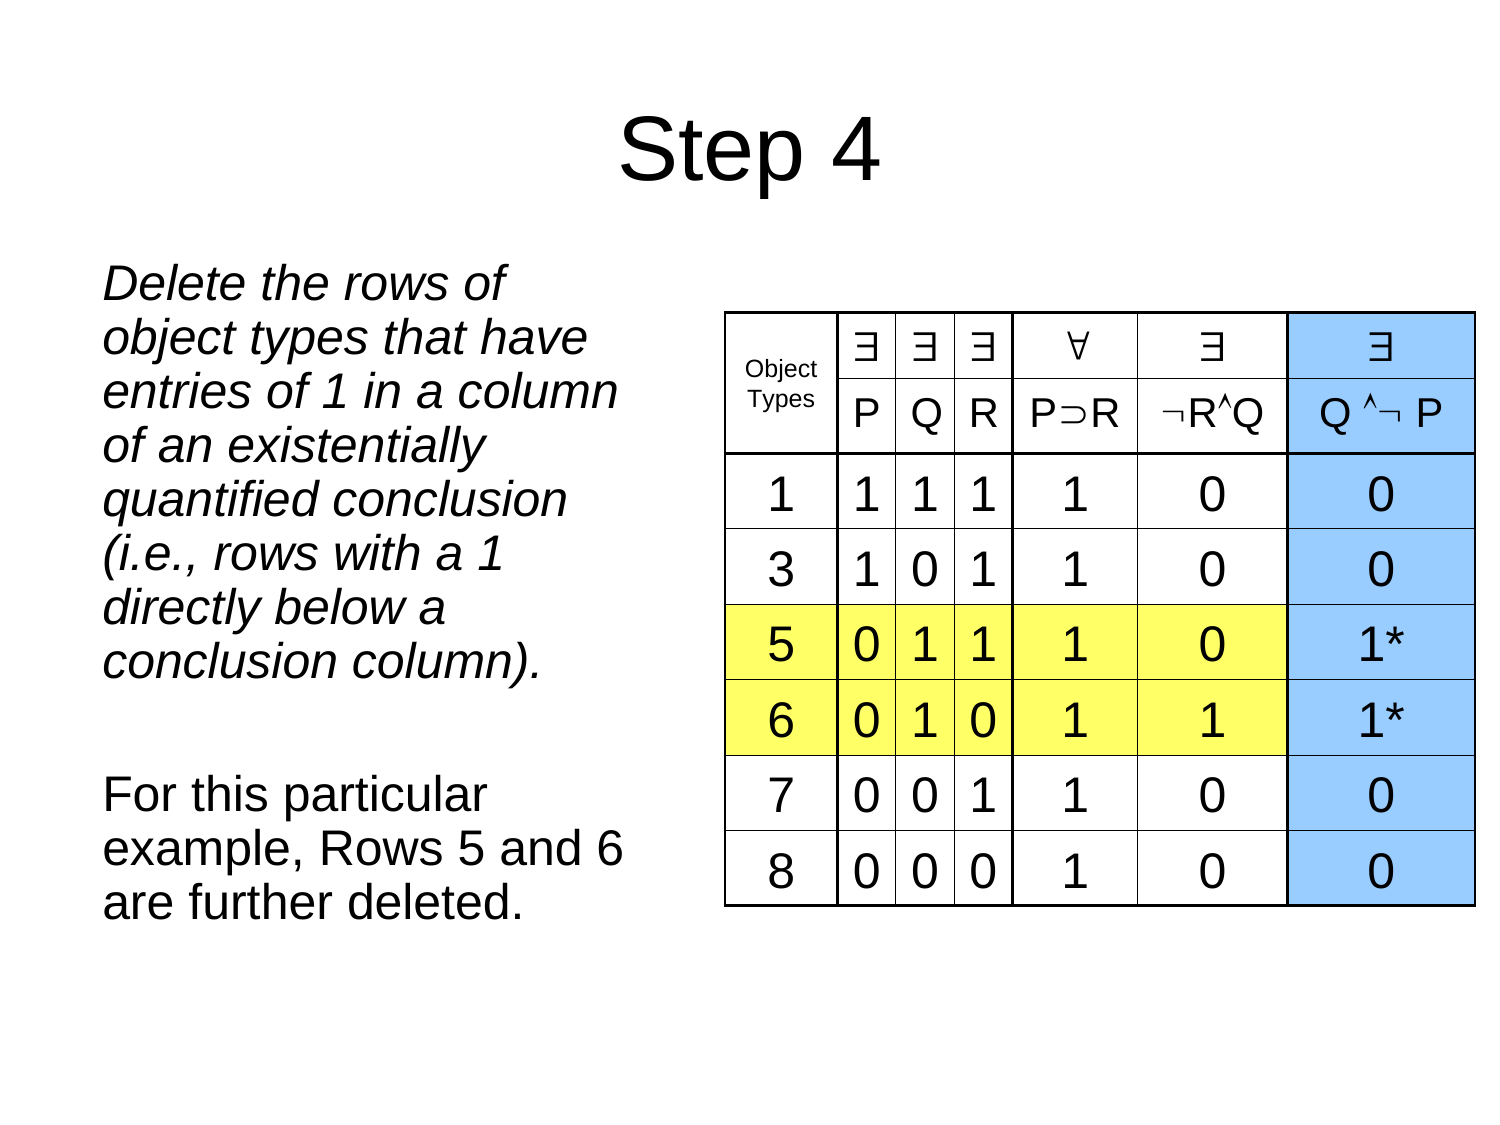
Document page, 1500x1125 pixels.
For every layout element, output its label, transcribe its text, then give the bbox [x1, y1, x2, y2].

table_cell Q [896, 379, 954, 452]
table_cell R [955, 379, 1011, 452]
table_cell 0 [1289, 455, 1474, 528]
table_cell 0 [839, 831, 895, 904]
table_cell 0 [1138, 529, 1286, 604]
table_cell 0 [1138, 831, 1286, 904]
table_cell 1 [955, 756, 1011, 830]
table_cell Q  P [1289, 379, 1474, 452]
table_cell 1* [1289, 680, 1474, 755]
table_header  [896, 314, 954, 378]
table_cell 0 [839, 605, 895, 679]
table_header  [955, 314, 1011, 378]
table_cell 7 [726, 756, 836, 830]
table_header  [839, 314, 895, 378]
table_cell 0 [1138, 756, 1286, 830]
title Step 4 [75, 49, 1426, 238]
table_cell 0 [1138, 605, 1286, 679]
table_cell 1 [1014, 831, 1137, 904]
table_cell 1 [1014, 680, 1137, 755]
table_cell 5 [726, 605, 836, 679]
table_cell 1 [896, 455, 954, 528]
table_cell 1 [955, 455, 1011, 528]
table_cell 1* [1289, 605, 1474, 679]
table_cell 0 [1289, 756, 1474, 830]
table_cell 0 [955, 831, 1011, 904]
table_cell 1 [896, 605, 954, 679]
table_cell 1 [955, 605, 1011, 679]
table_cell 6 [726, 680, 836, 755]
table_cell PR [1014, 379, 1137, 452]
table_cell 1 [1014, 605, 1137, 679]
table_cell 0 [896, 756, 954, 830]
table_cell 0 [839, 756, 895, 830]
table_cell 1 [955, 529, 1011, 604]
table_cell 0 [839, 680, 895, 755]
table_header  [1289, 314, 1474, 378]
list Delete the rows of object types that have entries of 1 in a column of an existentially quantified conclusion (i.e., rows with a 1 directly below a conclusion column). For this particular example, Rows 5 and 6 are further deleted. [0, 249, 663, 993]
table_cell 1 [839, 455, 895, 528]
table_cell 0 [896, 831, 954, 904]
table_cell 0 [1289, 831, 1474, 904]
table_cell 1 [839, 529, 895, 604]
table_cell P [839, 379, 895, 452]
table_cell 0 [1138, 455, 1286, 528]
table_header  [1014, 314, 1137, 378]
table_cell 1 [1014, 455, 1137, 528]
table_cell 3 [726, 529, 836, 604]
table_cell 0 [896, 529, 954, 604]
table_cell 8 [726, 831, 836, 904]
table_cell 1 [1014, 756, 1137, 830]
table_header  [1138, 314, 1286, 378]
table_cell 0 [955, 680, 1011, 755]
table_cell 1 [726, 455, 836, 528]
table_cell 0 [1289, 529, 1474, 604]
table_cell RQ [1138, 379, 1286, 452]
table_cell 1 [1014, 529, 1137, 604]
table_cell 1 [896, 680, 954, 755]
table_header Object Types [726, 314, 836, 452]
table_cell 1 [1138, 680, 1286, 755]
